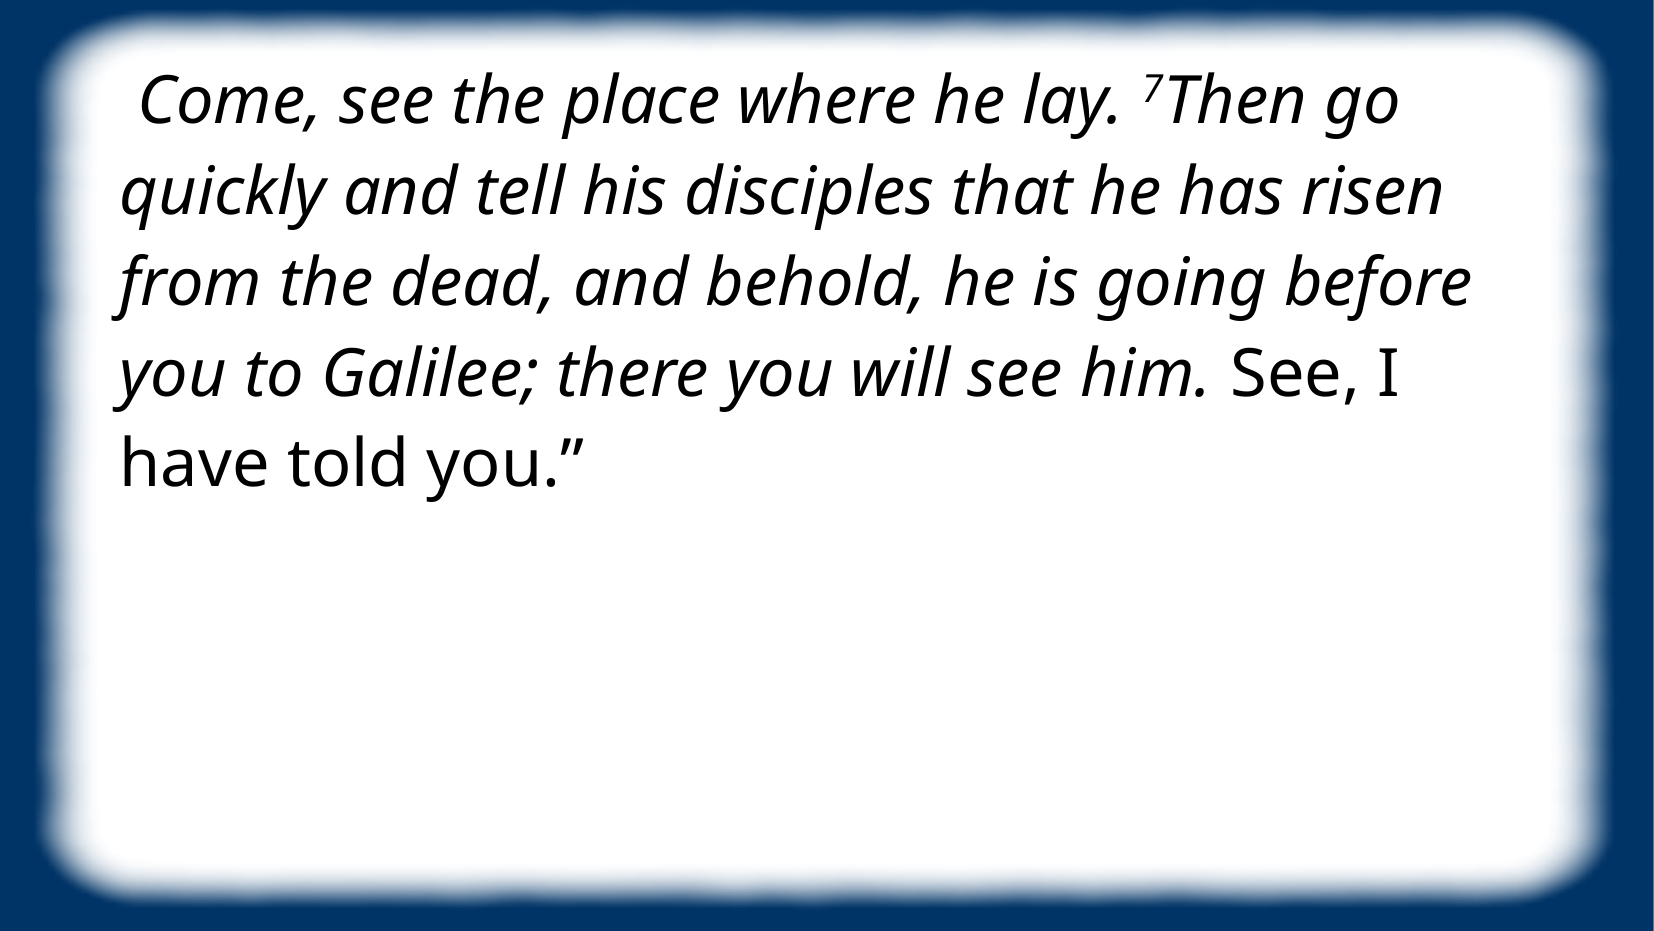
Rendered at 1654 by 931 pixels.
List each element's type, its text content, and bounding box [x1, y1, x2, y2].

text_box Come, see the place where he lay. 7Then go quickly and tell his disciples that he has risen from the dead, and behold, he is going before you to Galilee; there you will see him. See, I have told you.” [105, 45, 1561, 504]
picture [0, 0, 1654, 931]
